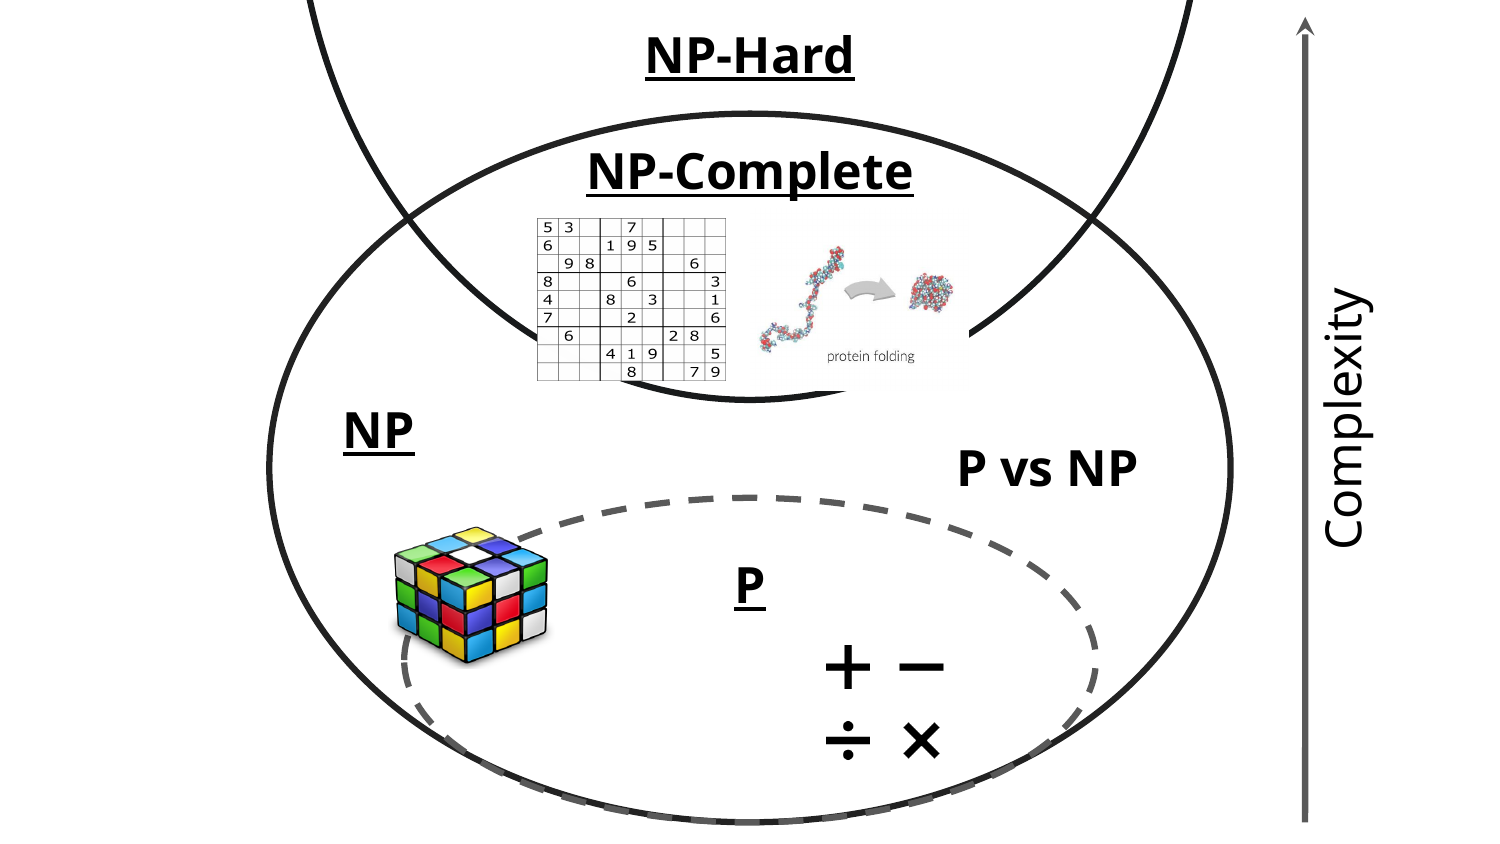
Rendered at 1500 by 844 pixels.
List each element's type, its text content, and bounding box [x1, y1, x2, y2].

text_box NP [295, 383, 463, 477]
picture [388, 525, 555, 669]
text_box P vs NP [929, 421, 1166, 515]
picture [537, 218, 726, 381]
text_box Complexity [1305, 250, 1378, 589]
picture [811, 630, 958, 777]
text_box NP-Hard [498, 8, 1002, 101]
picture [750, 208, 969, 391]
text_box P [666, 538, 834, 632]
text_box NP-Complete [498, 124, 1002, 218]
